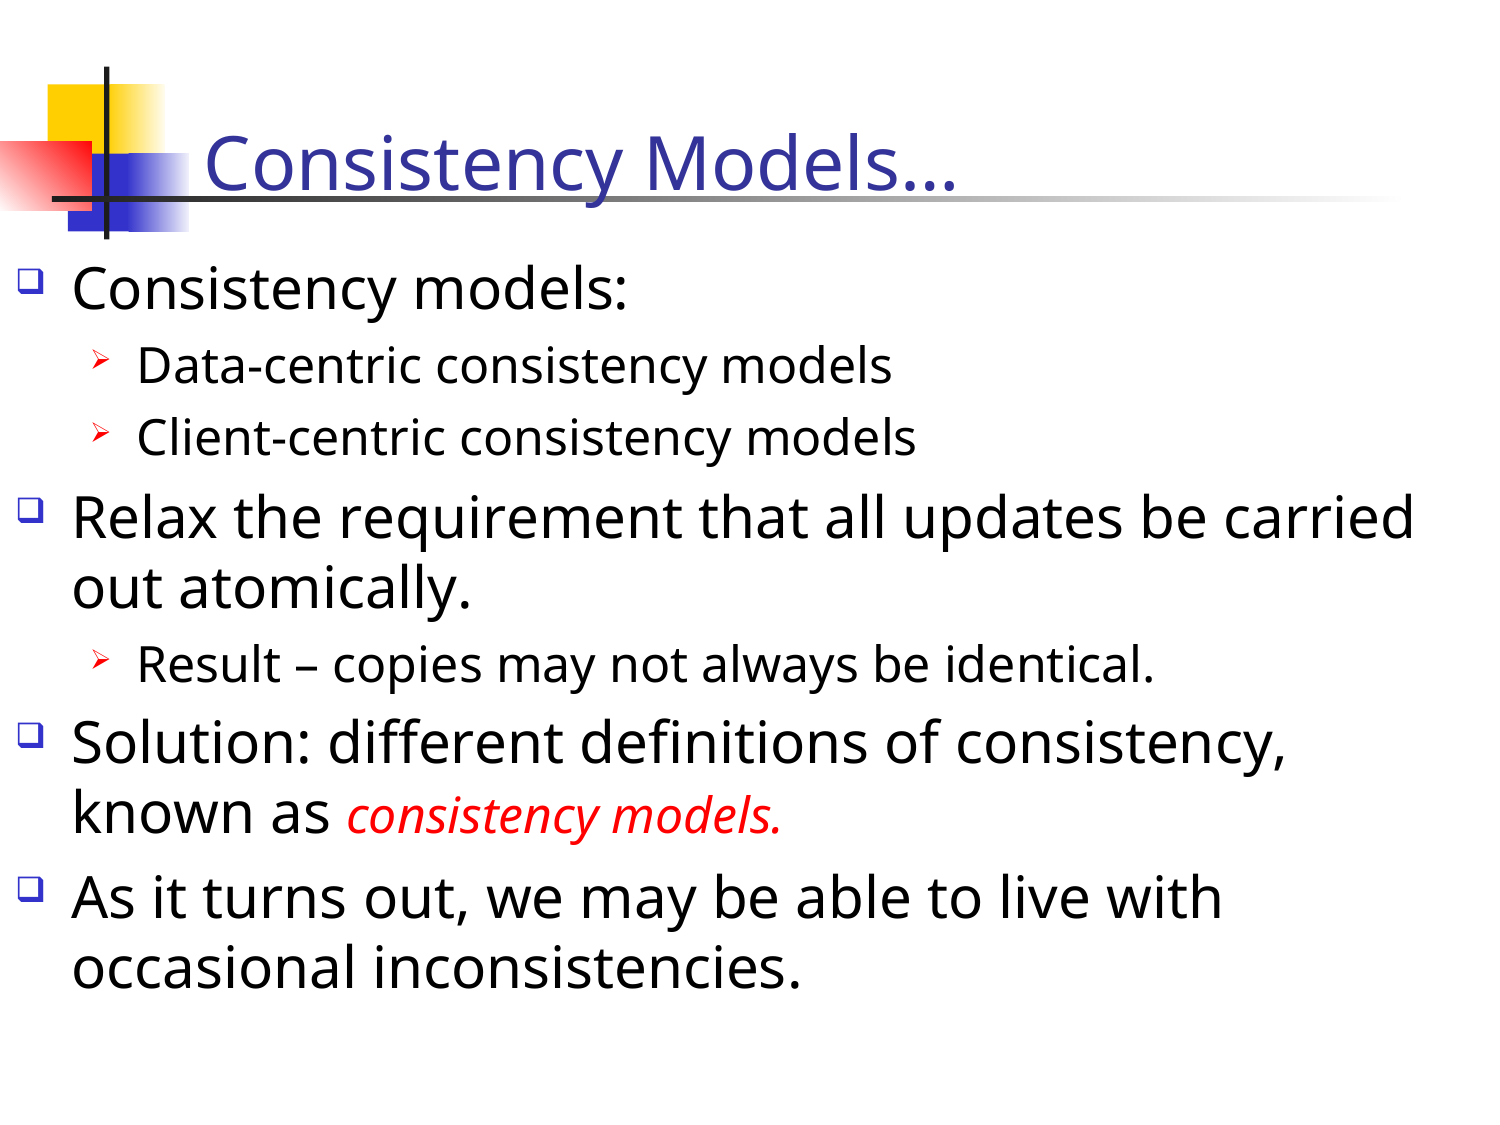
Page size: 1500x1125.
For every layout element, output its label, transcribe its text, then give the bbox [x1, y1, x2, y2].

text_box Consistency models: Data-centric consistency models Client-centric consistency models Relax the requirement that all updates be carried out atomically. Result – copies may not always be identical. Solution: different definitions of consistency, known as consistency models. As it turns out, we may be able to live with occasional inconsistencies. [0, 243, 1500, 1083]
text_box Consistency Models… [188, 75, 1468, 214]
